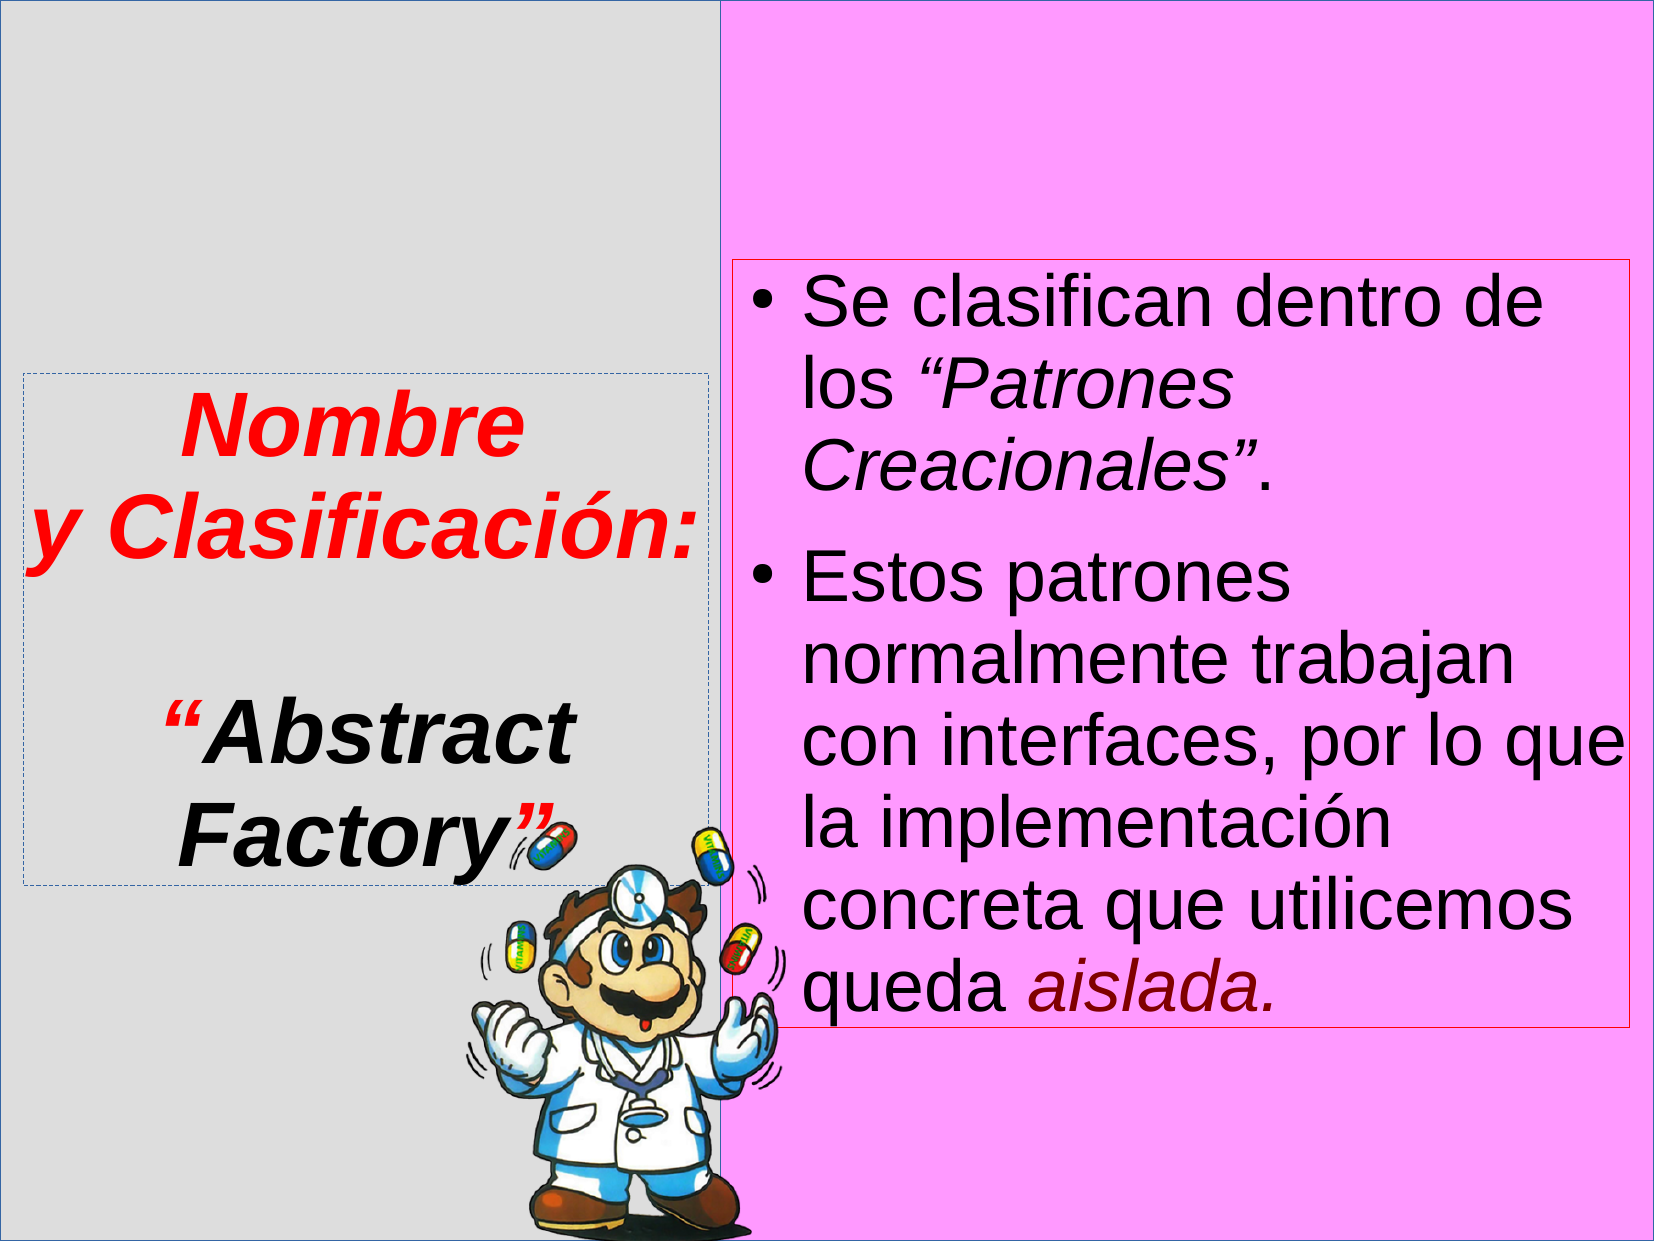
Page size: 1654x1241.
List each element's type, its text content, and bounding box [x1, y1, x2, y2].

text_box [0, 0, 1654, 1241]
title Nombre y Clasificación: “Abstract Factory” [23, 373, 709, 886]
list Se clasifican dentro de los “Patrones Creacionales”. Estos patrones normalmente trabajan con interfaces, por lo que la implementación concreta que utilicemos queda aislada. [732, 259, 1630, 1028]
picture [417, 802, 841, 1241]
